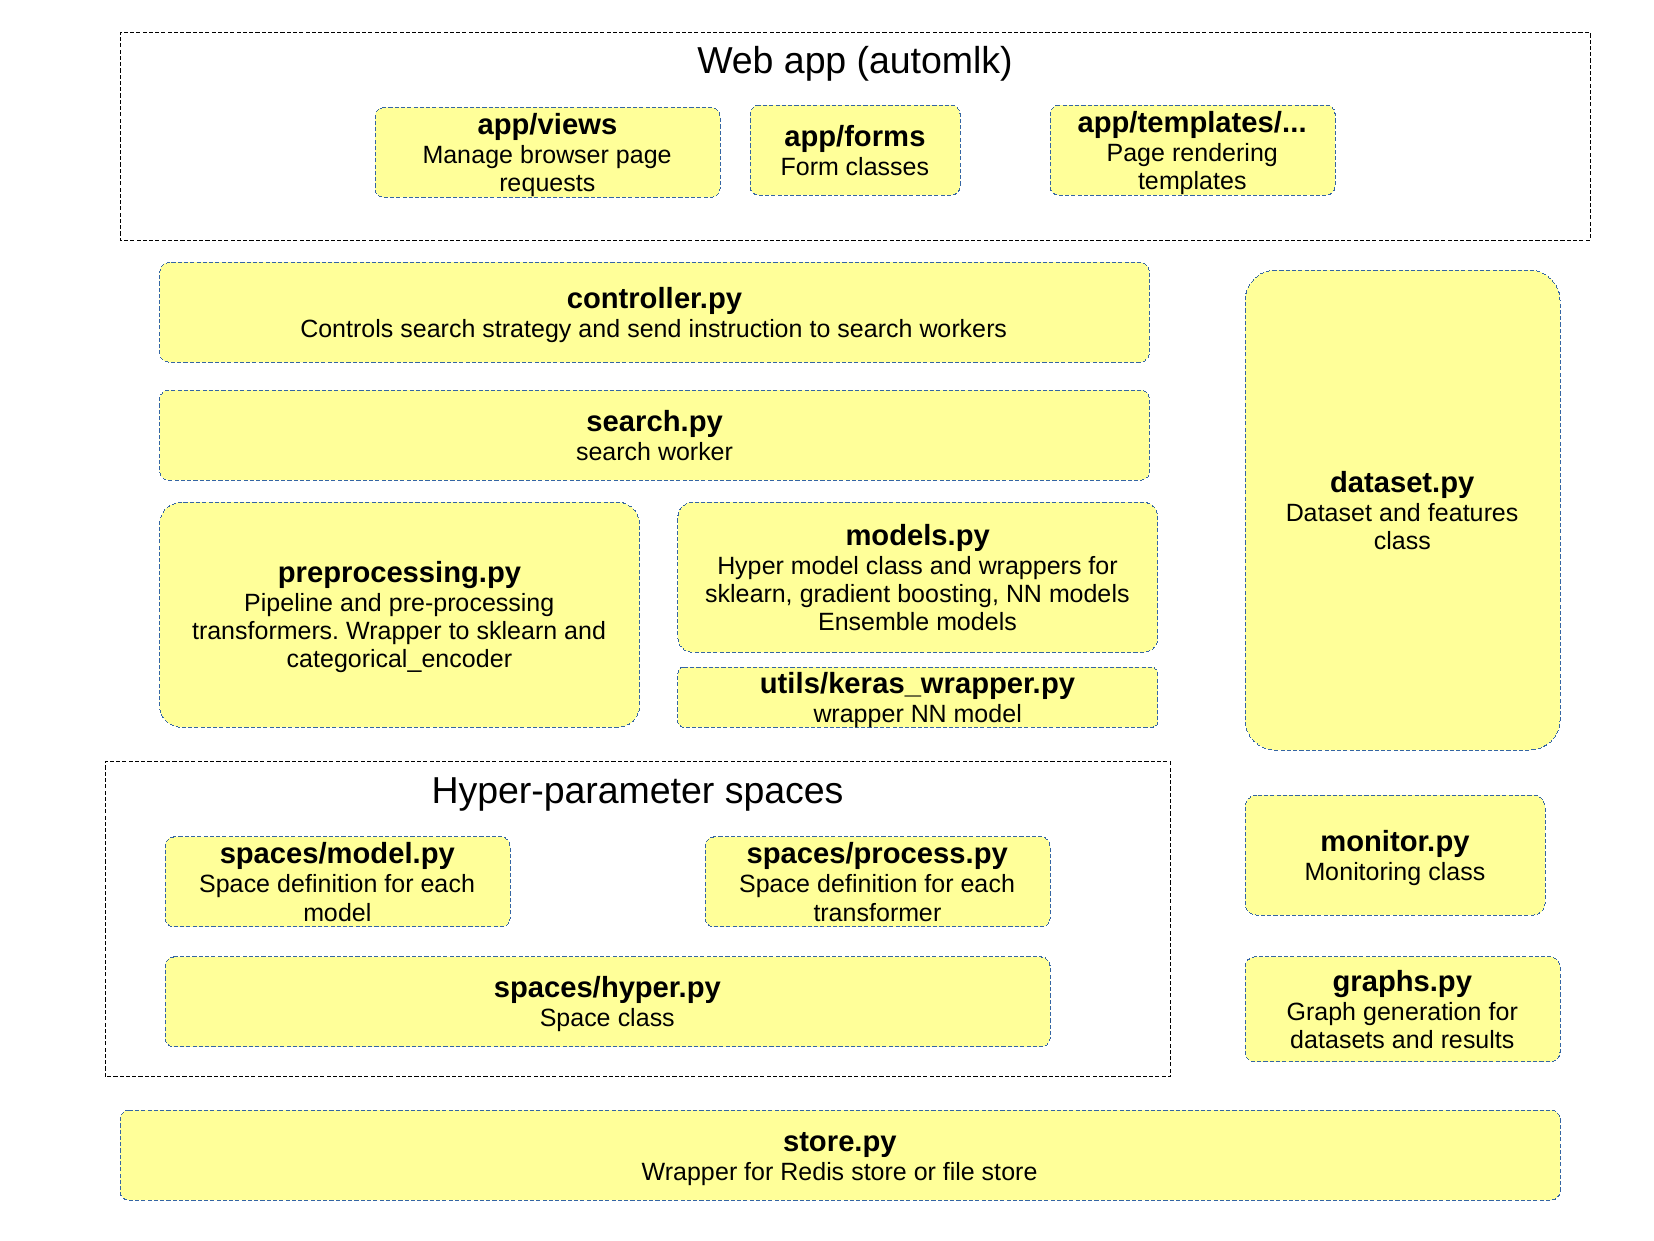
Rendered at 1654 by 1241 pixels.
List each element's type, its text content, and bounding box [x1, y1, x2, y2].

text_box controller.py Controls search strategy and send instruction to search workers [159, 262, 1150, 363]
text_box Hyper-parameter spaces [105, 761, 1171, 1077]
text_box models.py Hyper model class and wrappers for sklearn, gradient boosting, NN models Ensemble models [677, 502, 1158, 653]
text_box utils/keras_wrapper.py wrapper NN model [677, 667, 1158, 728]
text_box app/templates/... Page rendering templates [1050, 105, 1336, 196]
text_box graphs.py Graph generation for datasets and results [1245, 956, 1561, 1062]
text_box preprocessing.py Pipeline and pre-processing transformers. Wrapper to sklearn and categorical_encoder [159, 502, 640, 728]
text_box monitor.py Monitoring class [1245, 795, 1546, 916]
text_box app/forms Form classes [750, 105, 961, 196]
text_box spaces/model.py Space definition for each model [165, 836, 511, 927]
text_box spaces/hyper.py Space class [165, 956, 1051, 1047]
text_box store.py Wrapper for Redis store or file store [120, 1110, 1561, 1201]
text_box spaces/process.py Space definition for each transformer [705, 836, 1051, 927]
text_box search.py search worker [159, 390, 1150, 481]
text_box app/views Manage browser page requests [375, 107, 721, 198]
text_box dataset.py Dataset and features class [1245, 270, 1561, 751]
text_box Web app (automlk) [120, 32, 1591, 241]
